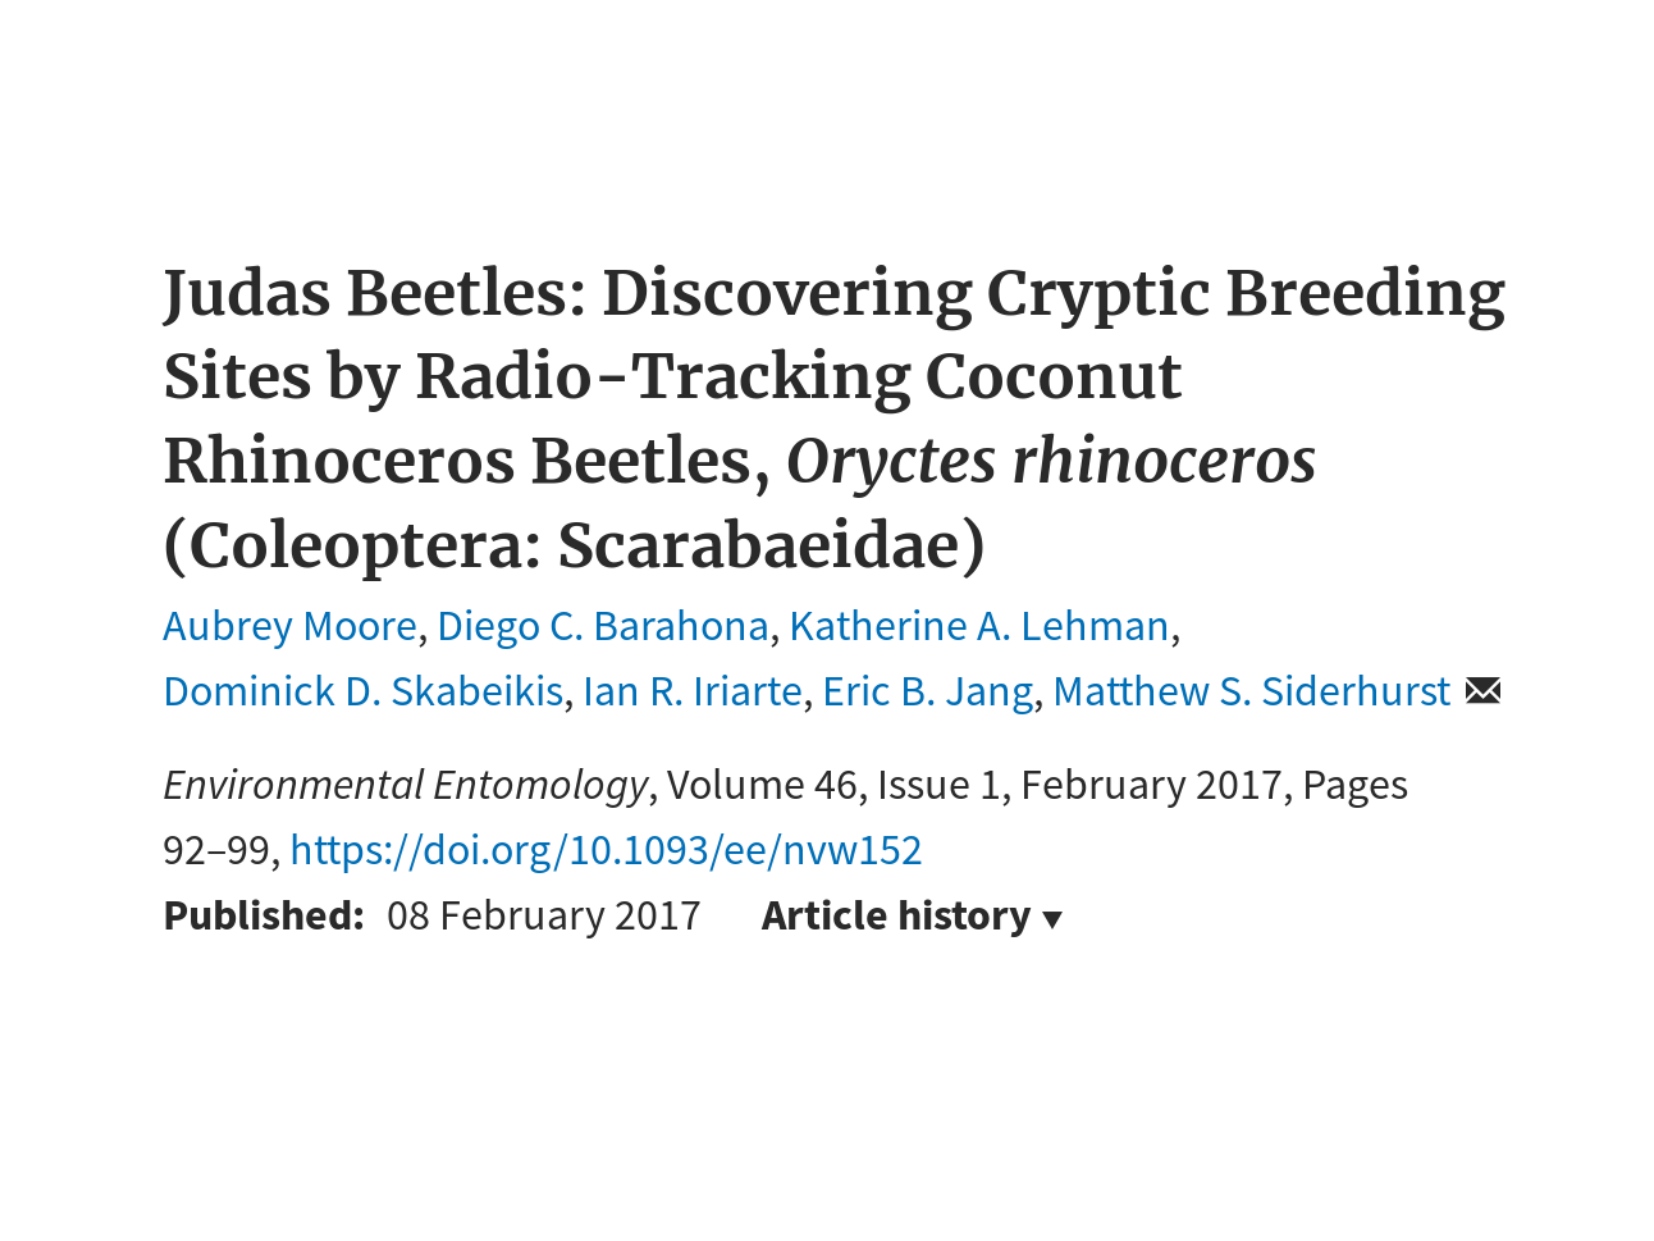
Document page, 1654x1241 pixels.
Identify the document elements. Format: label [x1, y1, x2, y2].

picture [150, 247, 1521, 946]
